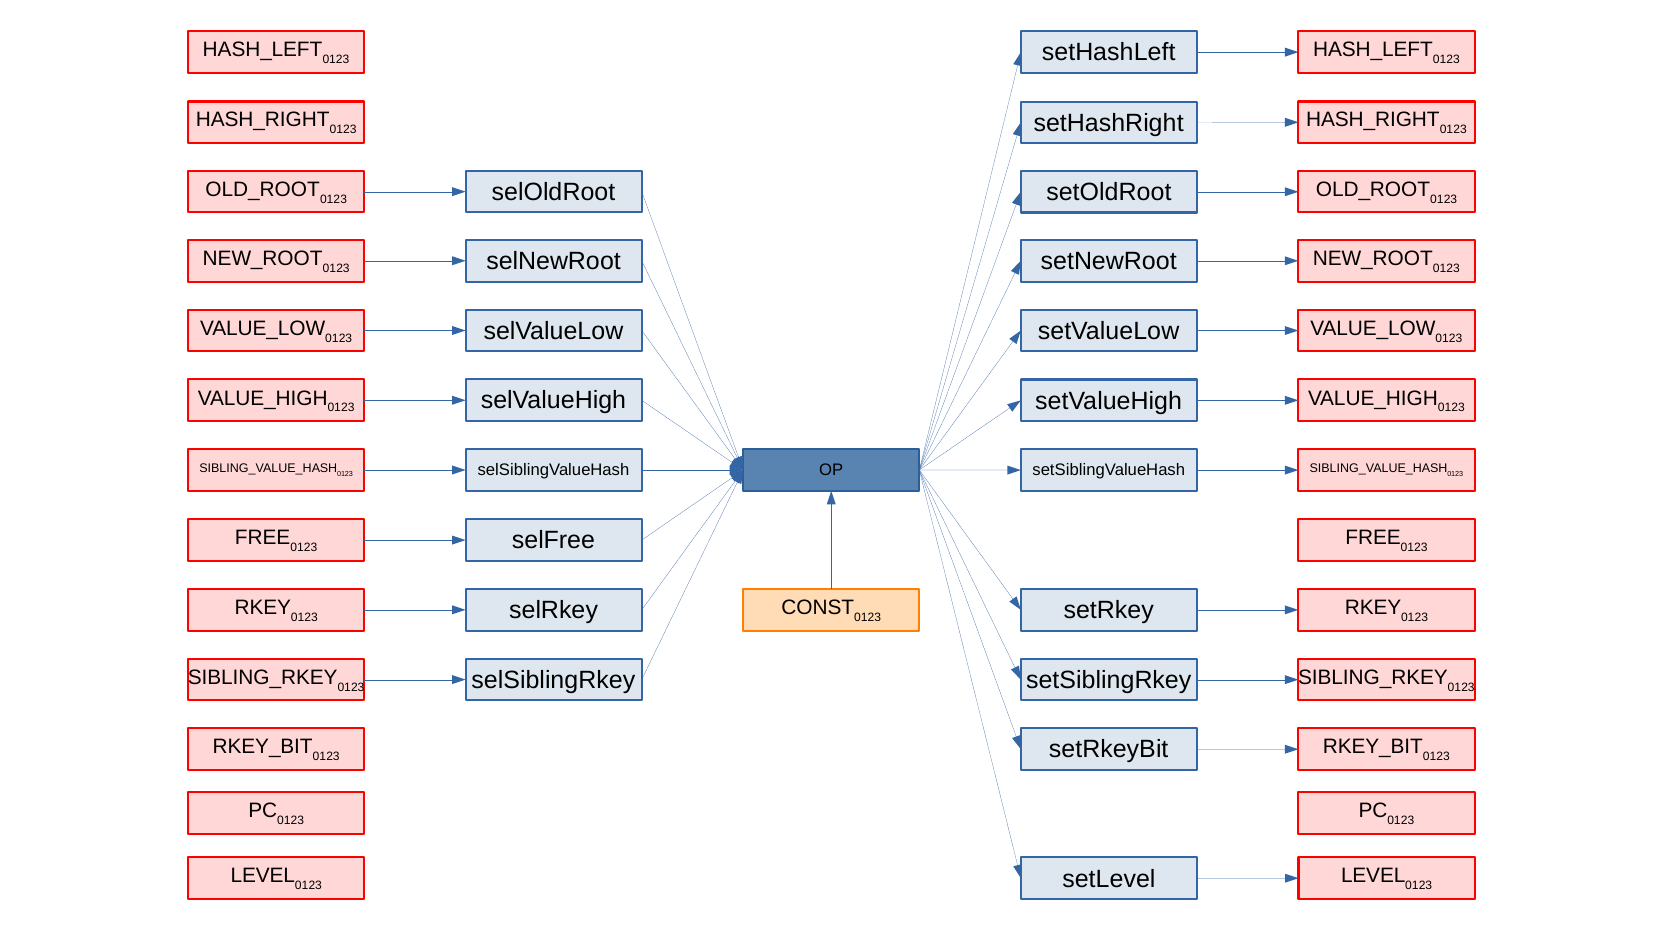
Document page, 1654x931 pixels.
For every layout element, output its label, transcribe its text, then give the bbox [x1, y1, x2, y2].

text_box PC0123 [1298, 792, 1475, 835]
text_box RKEY0123 [188, 588, 365, 631]
text_box selValueHigh [465, 379, 642, 422]
text_box LEVEL0123 [188, 857, 365, 900]
text_box selValueLow [465, 309, 642, 352]
text_box OP [743, 449, 920, 491]
text_box HASH_RIGHT0123 [188, 101, 365, 144]
text_box FREE0123 [1298, 519, 1475, 561]
text_box setHashRight [1020, 101, 1197, 144]
text_box setHashLeft [1020, 31, 1197, 73]
text_box setValueHigh [1020, 379, 1197, 422]
text_box selSiblingRkey [465, 658, 642, 701]
text_box SIBLING_VALUE_HASH0123 [1298, 449, 1475, 491]
text_box setOldRoot [1020, 171, 1197, 213]
text_box FREE0123 [188, 519, 365, 561]
text_box selSiblingValueHash [465, 449, 642, 491]
text_box VALUE_HIGH0123 [1298, 379, 1475, 422]
text_box OLD_ROOT0123 [1298, 170, 1475, 213]
text_box HASH_RIGHT0123 [1298, 101, 1475, 144]
text_box RKEY_BIT0123 [1298, 728, 1475, 771]
text_box RKEY0123 [1298, 588, 1475, 631]
text_box CONST0123 [743, 588, 920, 631]
text_box PC0123 [188, 792, 365, 835]
text_box RKEY_BIT0123 [188, 728, 365, 771]
text_box HASH_LEFT0123 [1298, 31, 1475, 73]
text_box setSiblingValueHash [1020, 449, 1197, 491]
text_box OLD_ROOT0123 [188, 170, 365, 213]
text_box setLevel [1020, 857, 1197, 900]
text_box VALUE_LOW0123 [1298, 309, 1475, 352]
text_box selNewRoot [465, 239, 642, 282]
text_box selFree [465, 519, 642, 561]
text_box LEVEL0123 [1298, 857, 1475, 900]
text_box setRkey [1020, 589, 1197, 631]
text_box setSiblingRkey [1020, 658, 1197, 701]
text_box VALUE_LOW0123 [188, 309, 365, 352]
text_box SIBLING_VALUE_HASH0123 [188, 449, 365, 491]
text_box selOldRoot [465, 170, 642, 213]
text_box setValueLow [1020, 309, 1197, 352]
text_box HASH_LEFT0123 [188, 31, 365, 73]
text_box NEW_ROOT0123 [1298, 239, 1475, 282]
text_box SIBLING_RKEY0123 [1298, 658, 1475, 701]
text_box SIBLING_RKEY0123 [188, 658, 365, 701]
text_box VALUE_HIGH0123 [188, 379, 365, 422]
text_box setNewRoot [1020, 239, 1197, 282]
text_box setRkeyBit [1020, 728, 1197, 770]
text_box NEW_ROOT0123 [188, 239, 365, 282]
text_box selRkey [465, 588, 642, 631]
